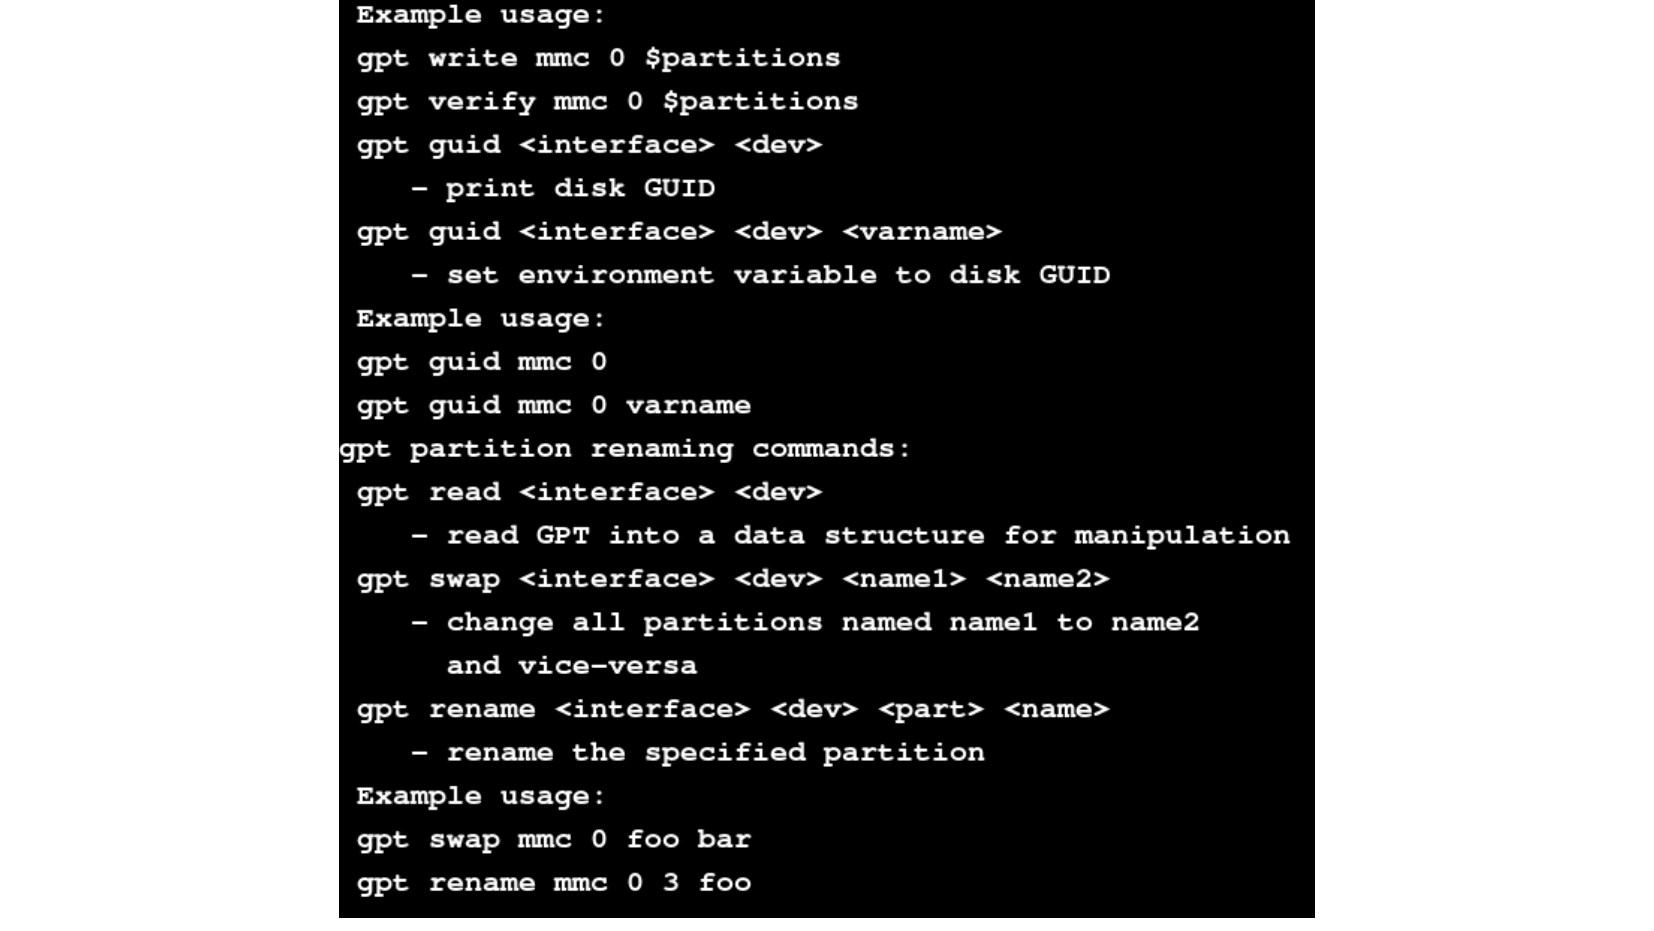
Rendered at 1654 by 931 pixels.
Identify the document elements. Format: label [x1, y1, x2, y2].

picture [339, 0, 1315, 918]
